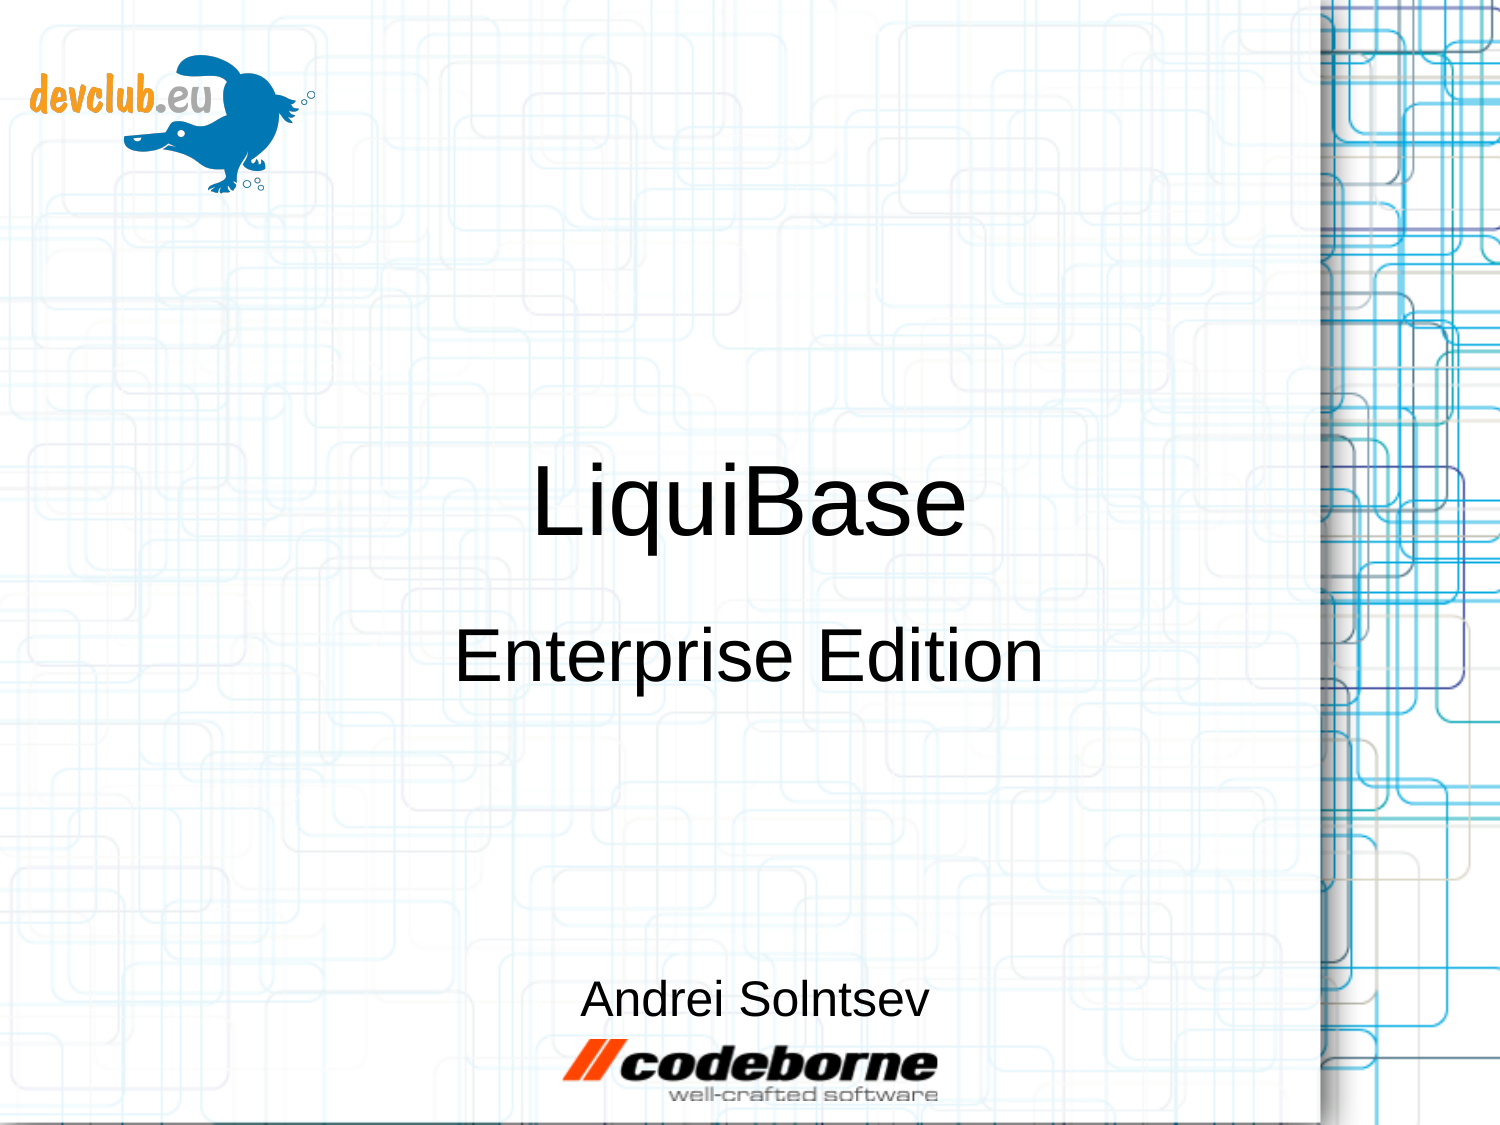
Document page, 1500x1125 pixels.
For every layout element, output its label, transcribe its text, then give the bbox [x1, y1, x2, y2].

text_box Andrei Solntsev [565, 951, 960, 1068]
subtitle Enterprise Edition [112, 591, 1388, 764]
title LiquiBase [112, 316, 1388, 571]
text_box [562, 1039, 938, 1101]
text_box [30, 43, 316, 194]
picture [0, 0, 1500, 1125]
